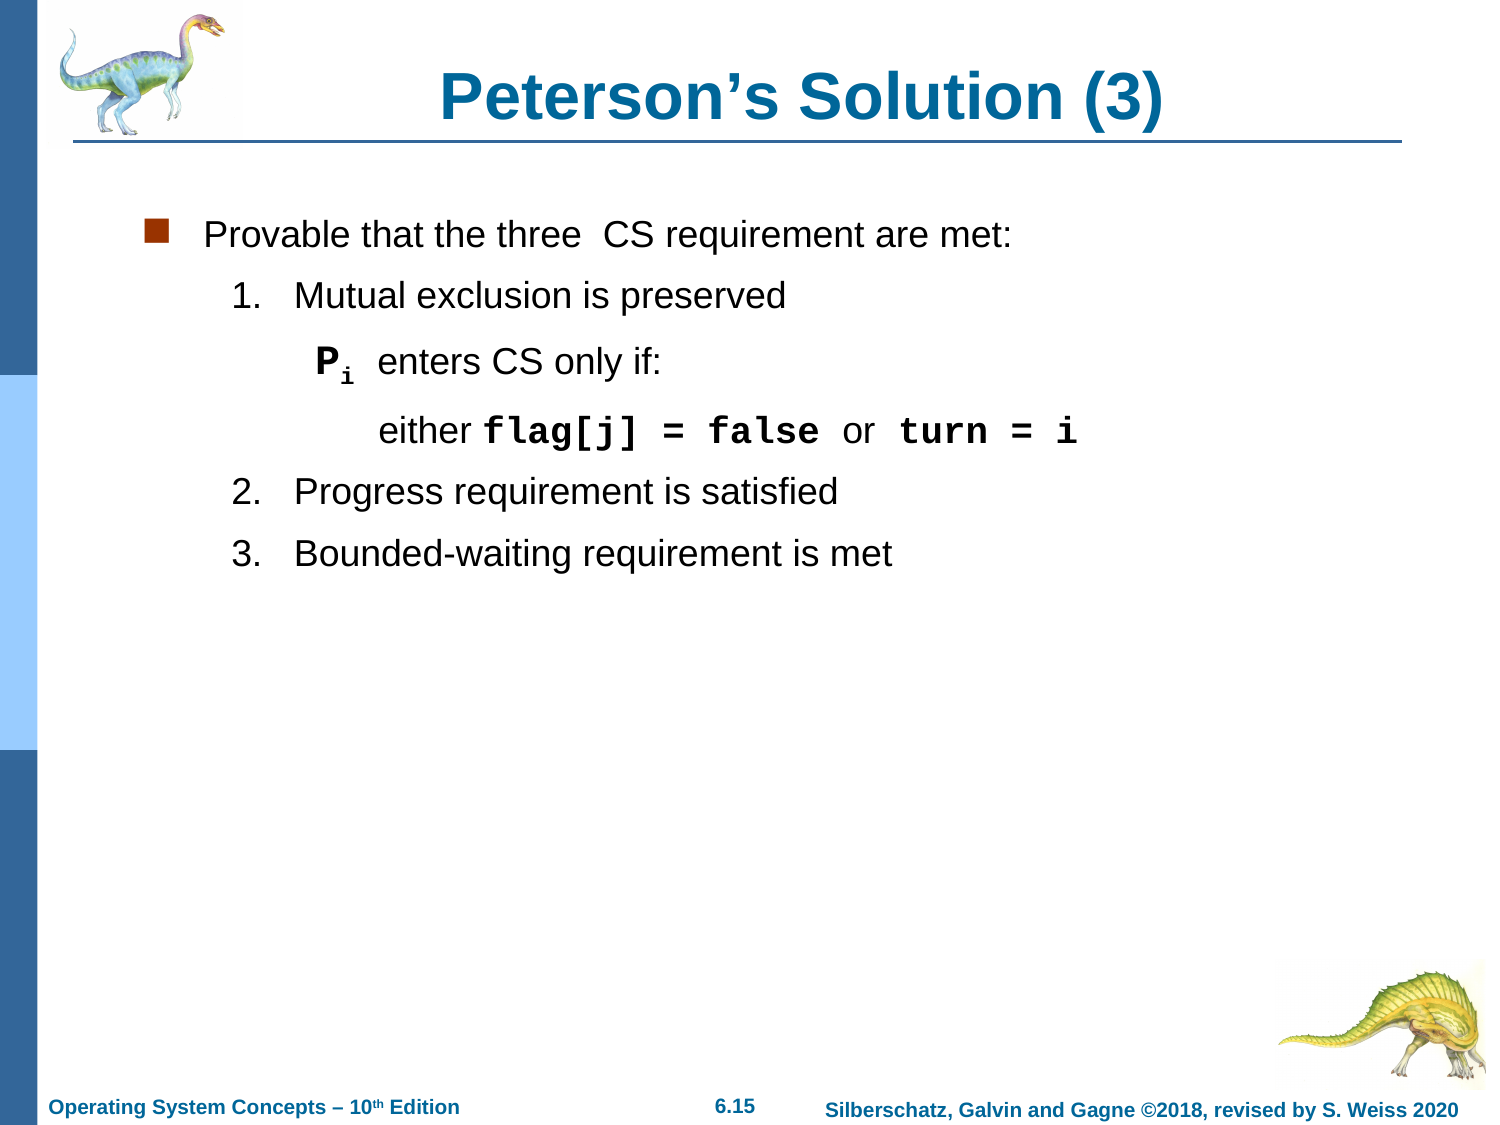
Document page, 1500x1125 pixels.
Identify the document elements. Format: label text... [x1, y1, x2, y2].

picture [1275, 959, 1486, 1090]
list Provable that the three CS requirement are met: 1. Mutual exclusion is preserved Pi enters CS only if: either flag[j] = false or turn = i 2. Progress requirement is satisfied 3. Bounded-waiting requirement is met [132, 202, 1383, 928]
picture [46, 0, 243, 149]
title Peterson’s Solution (3) [180, 45, 1426, 141]
